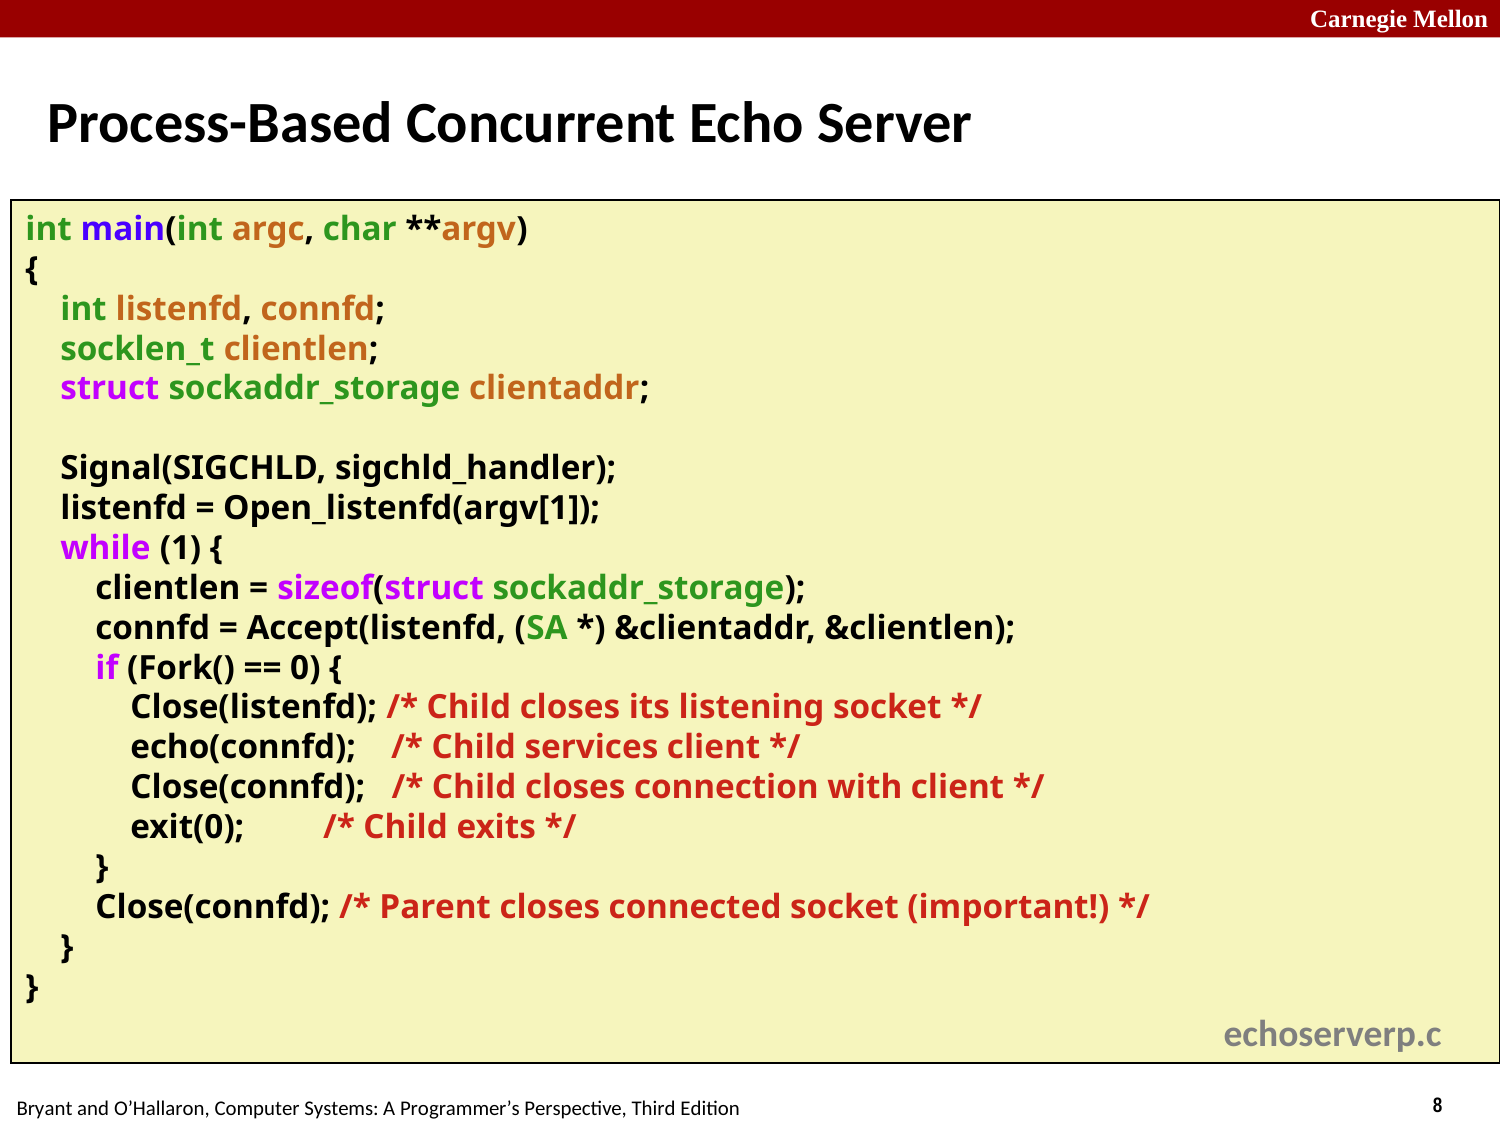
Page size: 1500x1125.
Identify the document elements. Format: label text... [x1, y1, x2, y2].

title Process-Based Concurrent Echo Server [32, 71, 1475, 166]
text_box int main(int argc, char **argv) { int listenfd, connfd; socklen_t clientlen; struct sockaddr_storage clientaddr; Signal(SIGCHLD, sigchld_handler); listenfd = Open_listenfd(argv[1]); while (1) { clientlen = sizeof(struct sockaddr_storage); connfd = Accept(listenfd, (SA *) &clientaddr, &clientlen); if (Fork() == 0) { Close(listenfd); /* Child closes its listening socket */ echo(connfd); /* Child services client */ Close(connfd); /* Child closes connection with client */ exit(0); /* Child exits */ } Close(connfd); /* Parent closes connected socket (important!) */ } } [10, 200, 1500, 1064]
text_box echoserverp.c [1208, 1001, 1457, 1062]
